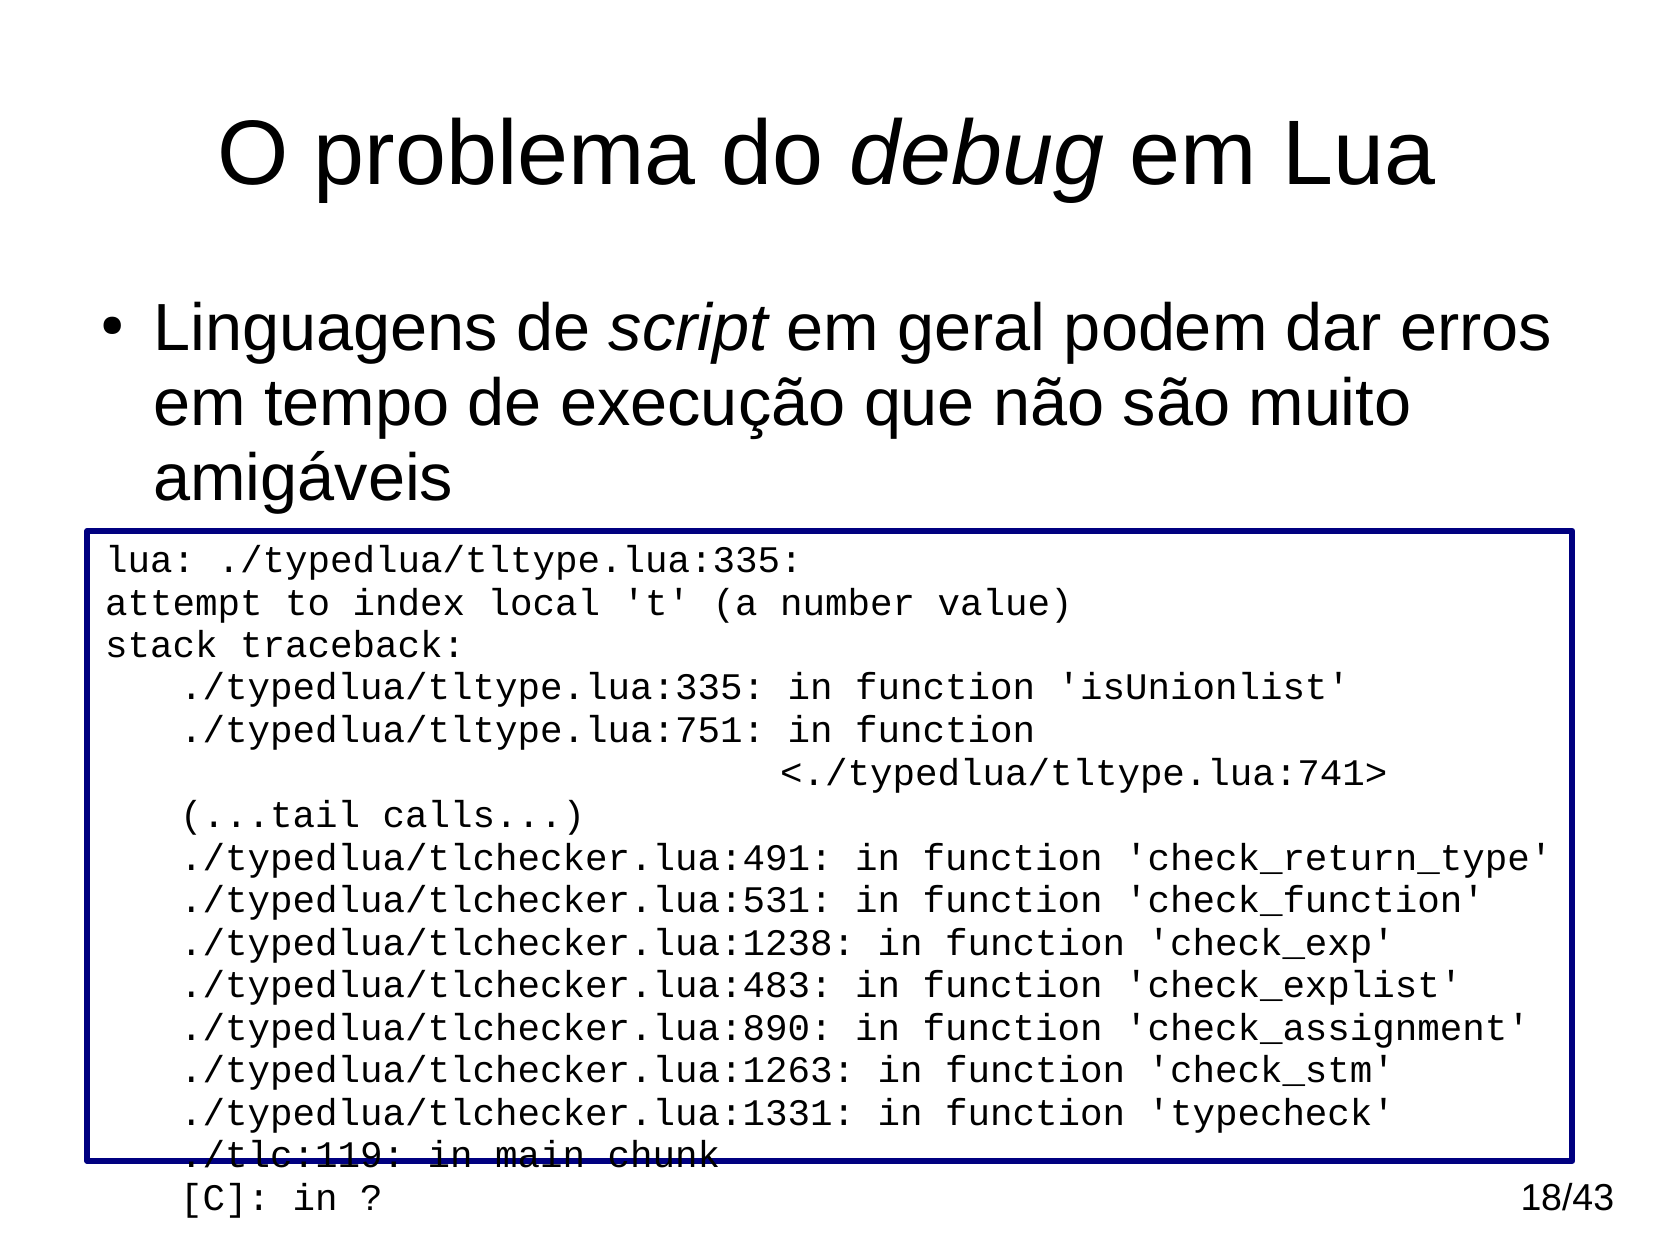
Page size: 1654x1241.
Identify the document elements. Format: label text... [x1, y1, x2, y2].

text_box lua: ./typedlua/tltype.lua:335: attempt to index local 't' (a number value) stack traceback: ./typedlua/tltype.lua:335: in function 'isUnionlist' ./typedlua/tltype.lua:751: in function <./typedlua/tltype.lua:741> (...tail calls...) ./typedlua/tlchecker.lua:491: in function 'check_return_type' ./typedlua/tlchecker.lua:531: in function 'check_function' ./typedlua/tlchecker.lua:1238: in function 'check_exp' ./typedlua/tlchecker.lua:483: in function 'check_explist' ./typedlua/tlchecker.lua:890: in function 'check_assignment' ./typedlua/tlchecker.lua:1263: in function 'check_stm' ./typedlua/tlchecker.lua:1331: in function 'typecheck' ./tlc:119: in main chunk [C]: in ? [87, 530, 1573, 1161]
list Linguagens de script em geral podem dar erros em tempo de execução que não são muito amigáveis [82, 290, 1571, 1109]
title O problema do debug em Lua [82, 49, 1571, 257]
text_box 18/43 [1495, 1168, 1630, 1239]
